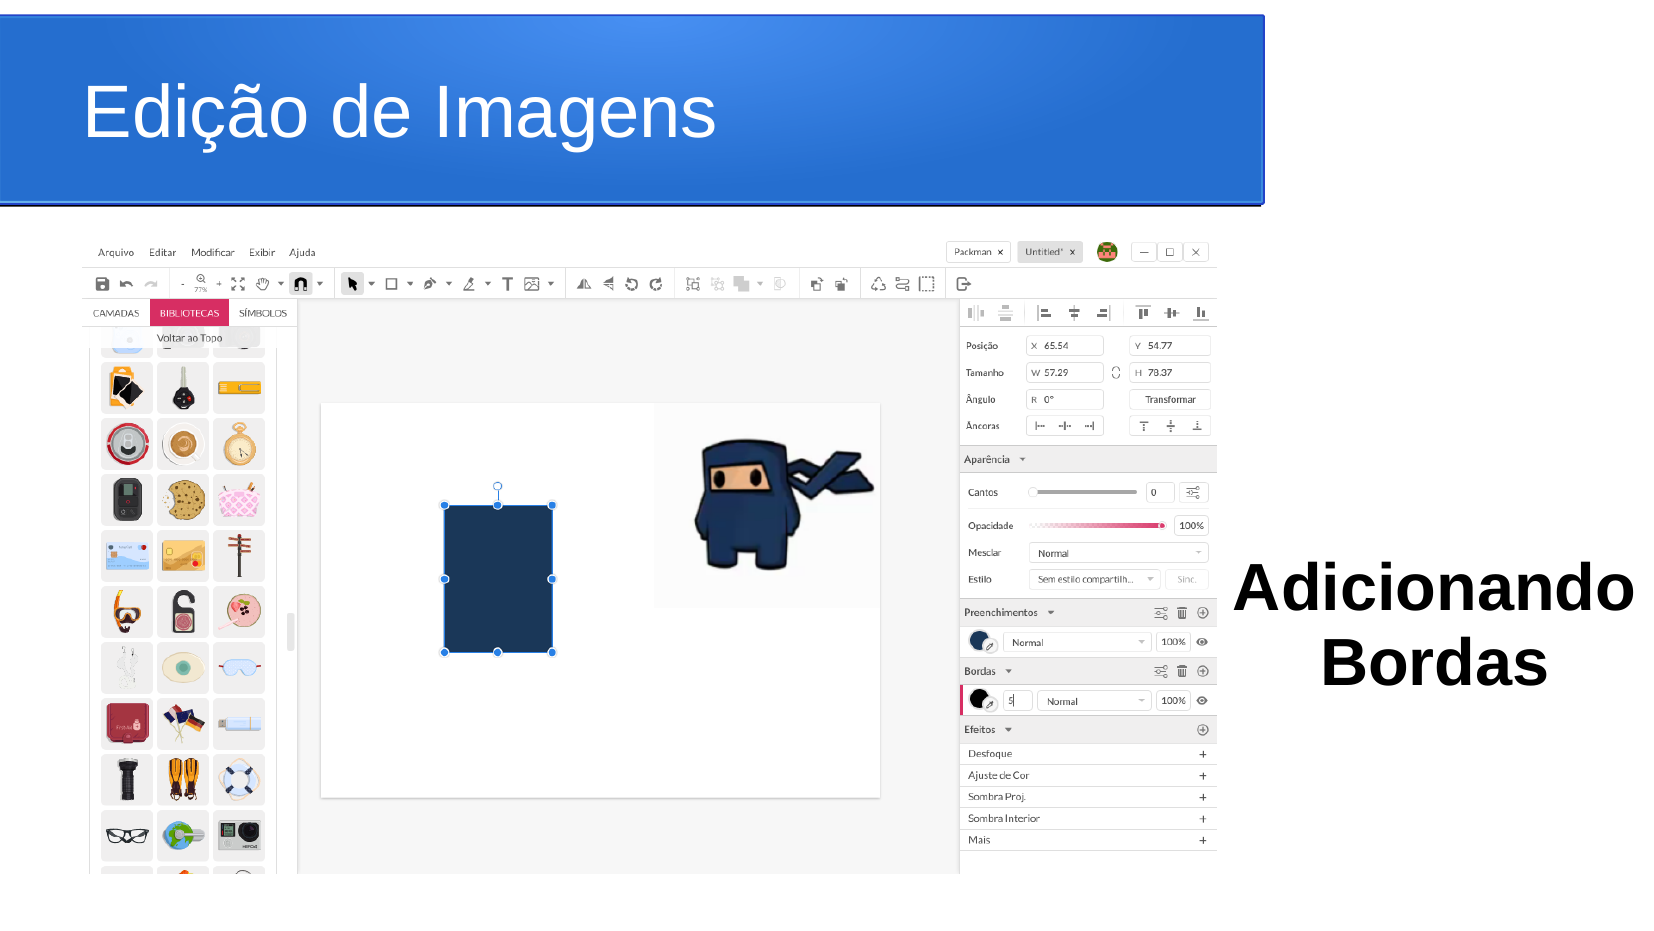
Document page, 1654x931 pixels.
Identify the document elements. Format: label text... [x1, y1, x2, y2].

subtitle Adicionando Bordas [1217, 513, 1654, 737]
picture [82, 236, 1217, 875]
title Edição de Imagens [82, 35, 1235, 189]
